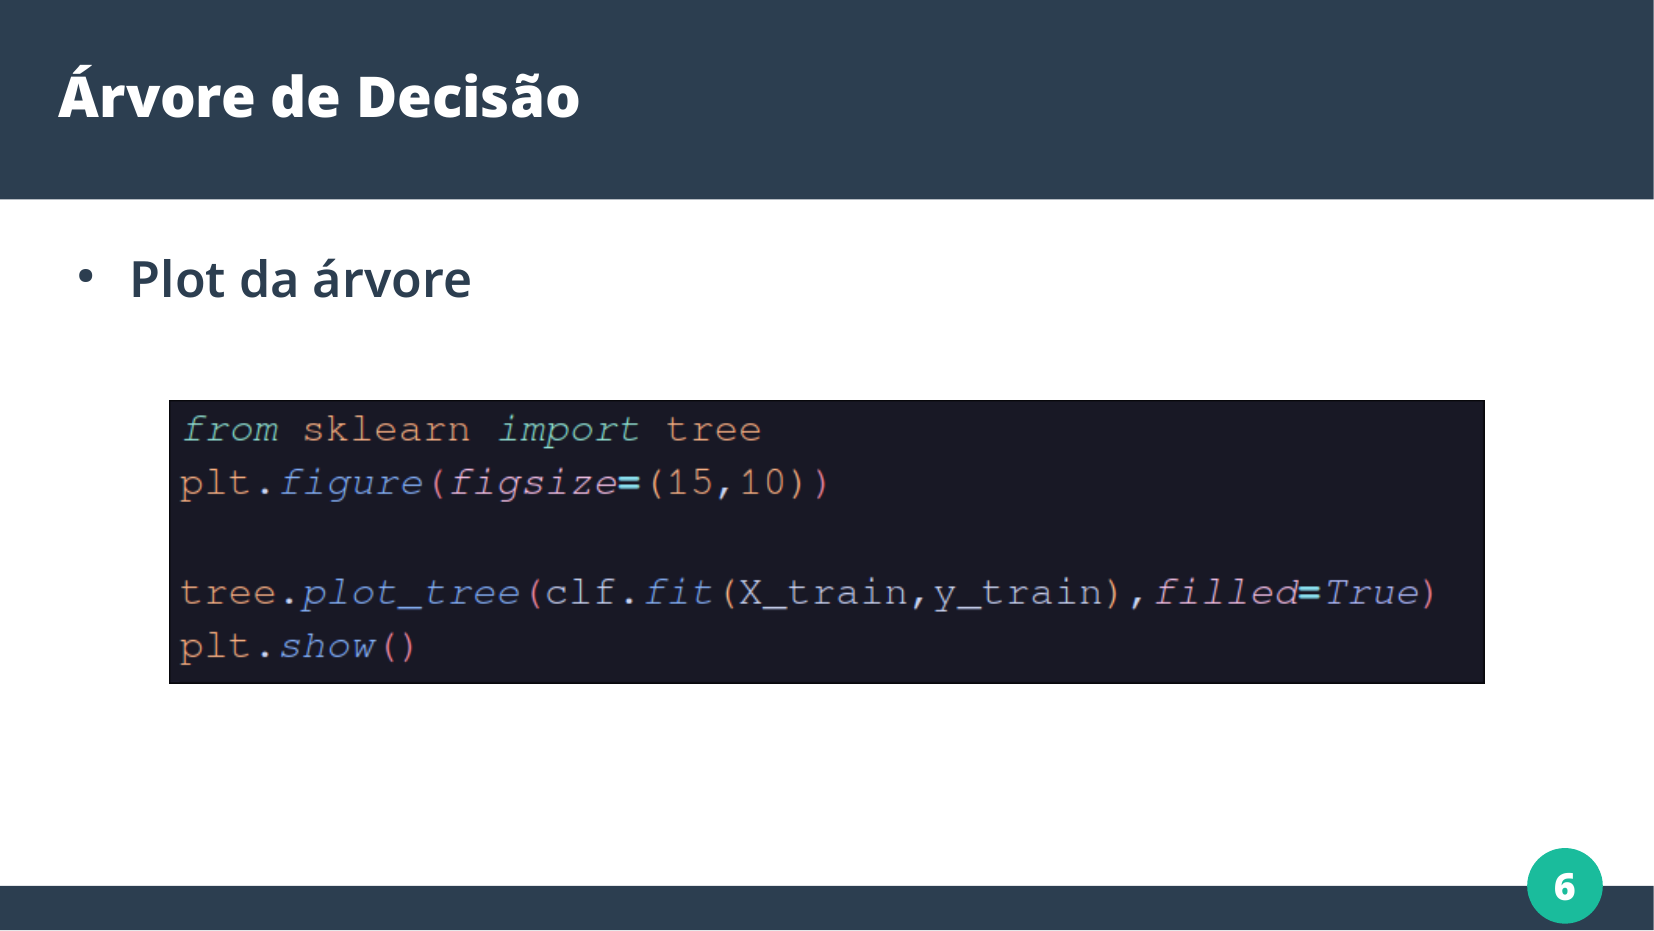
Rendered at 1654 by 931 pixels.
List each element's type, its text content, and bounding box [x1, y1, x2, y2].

picture [169, 400, 1485, 684]
title Árvore de Decisão [59, 37, 1595, 155]
list Plot da árvore [59, 243, 1595, 864]
